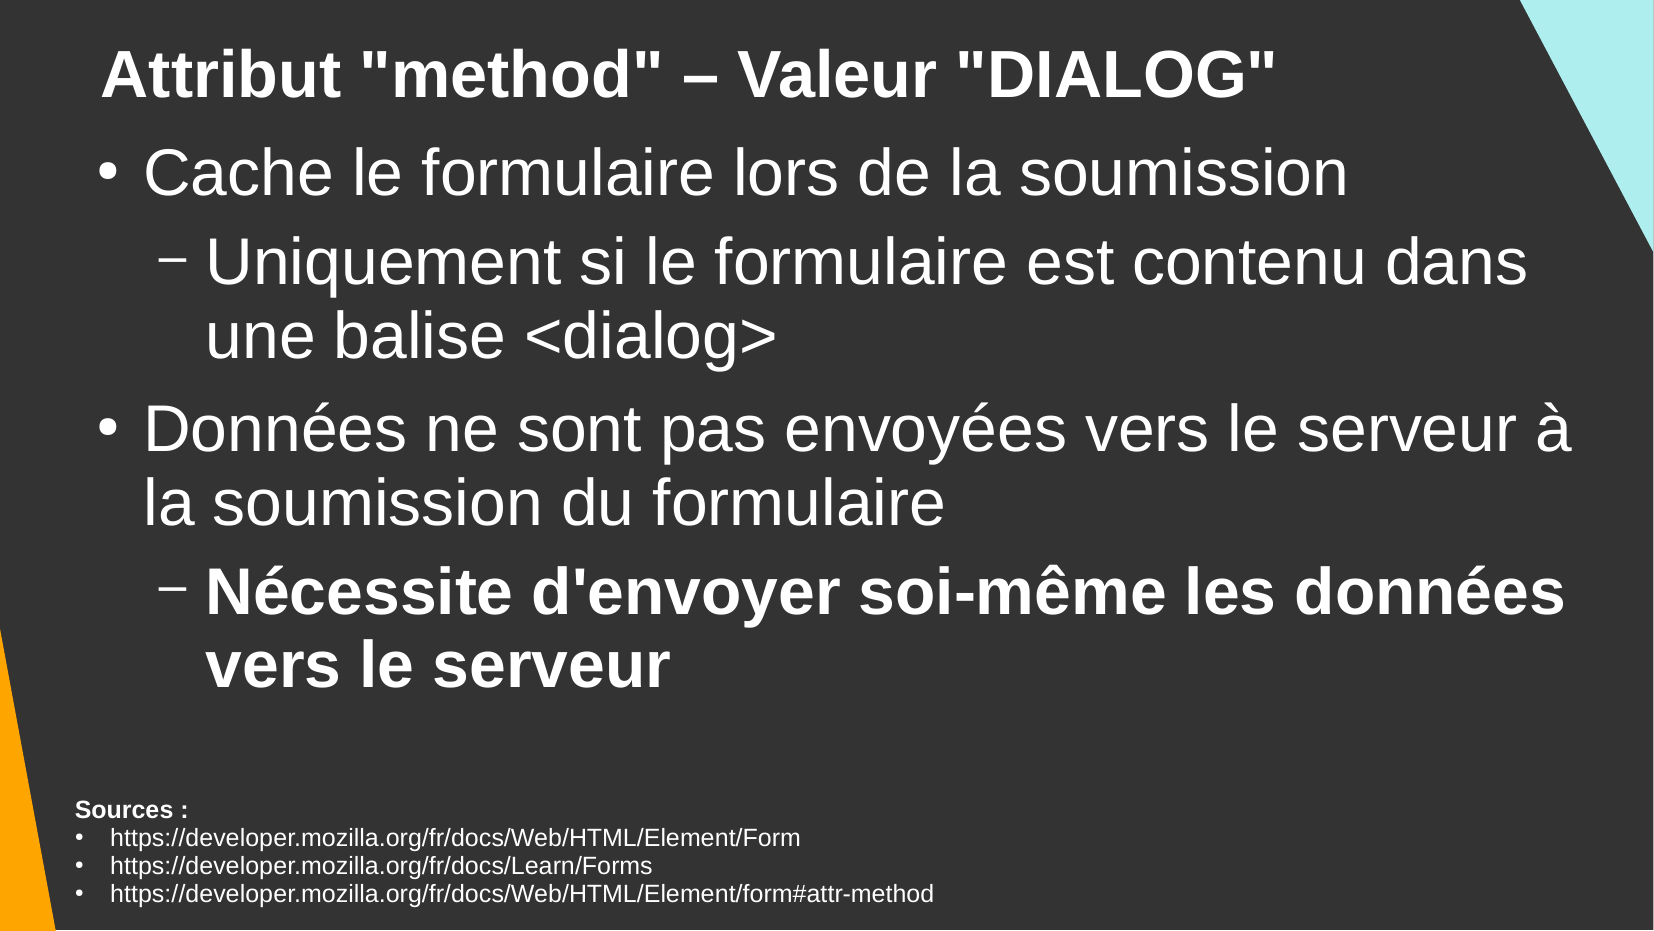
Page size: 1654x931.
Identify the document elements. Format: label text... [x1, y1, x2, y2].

text_box [0, 628, 56, 931]
text_box Sources : https://developer.mozilla.org/fr/docs/Web/HTML/Element/Form https://developer.mozilla.org/fr/docs/Learn/Forms https://developer.mozilla.org/fr/docs/Web/HTML/Element/form#attr-method [60, 788, 1546, 916]
list Cache le formulaire lors de la soumission Uniquement si le formulaire est contenu dans une balise <dialog> Données ne sont pas envoyées vers le serveur à la soumission du formulaire Nécessite d'envoyer soi-même les données vers le serveur [80, 135, 1605, 709]
text_box [1519, 0, 1654, 254]
title Attribut "method" – Valeur "DIALOG" [82, 37, 1571, 114]
